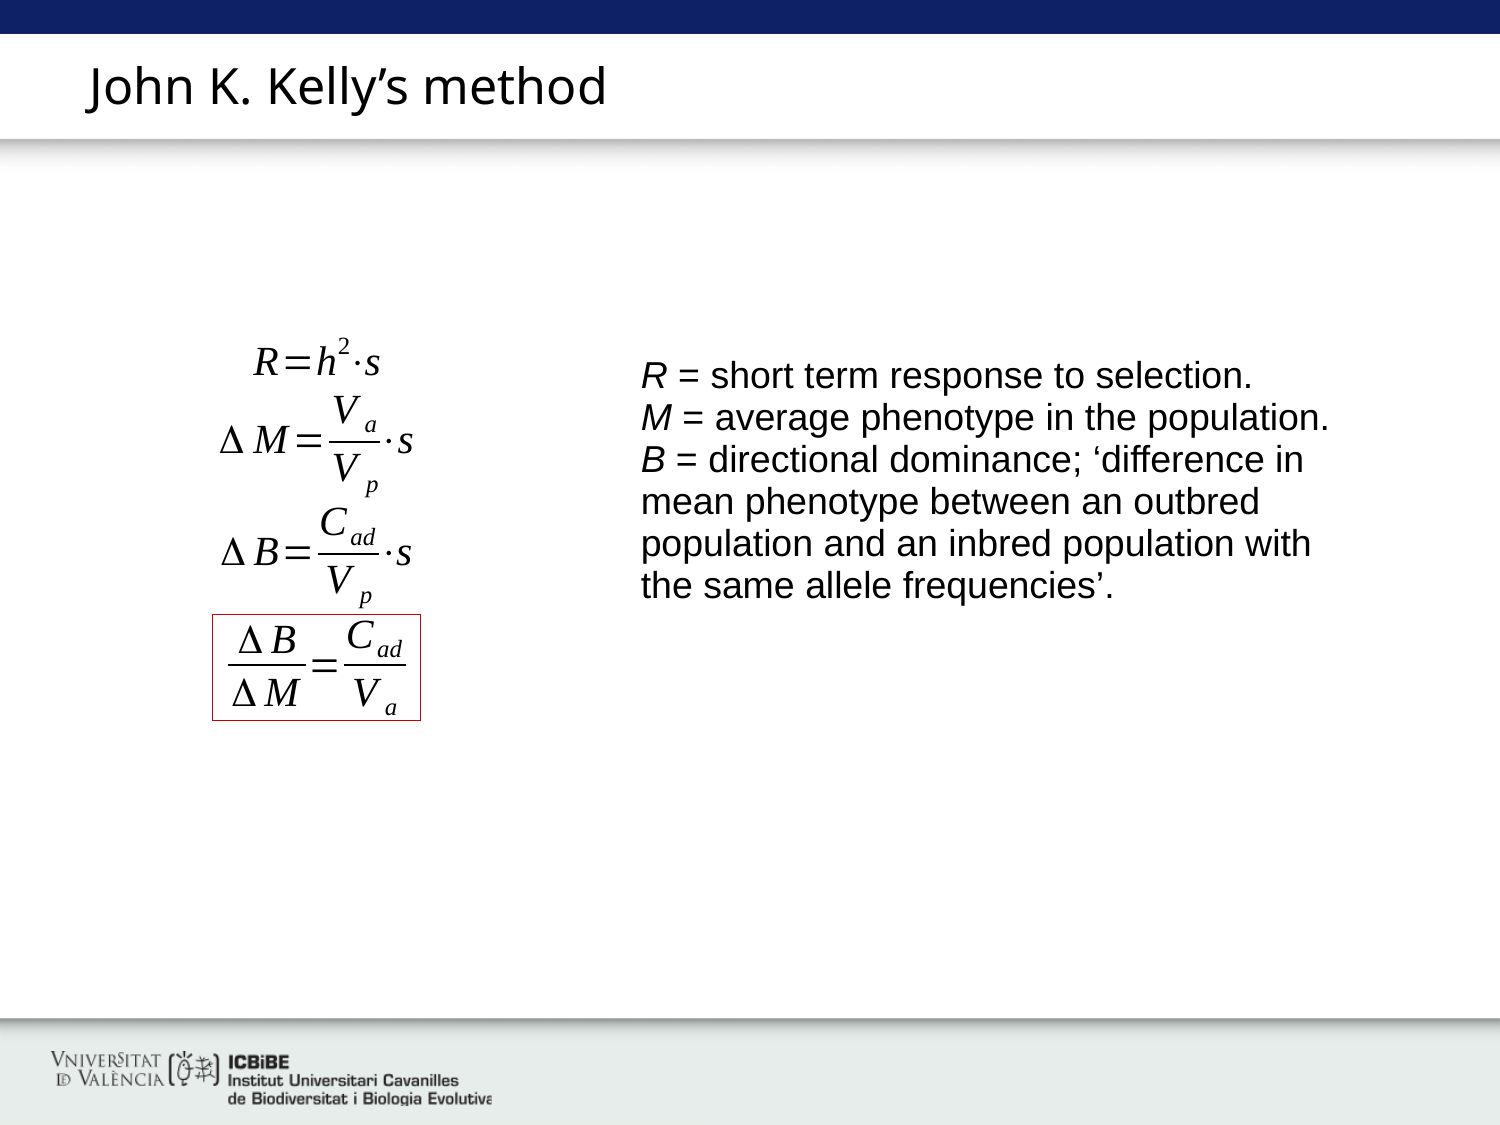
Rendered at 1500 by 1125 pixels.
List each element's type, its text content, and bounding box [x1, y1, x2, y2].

picture [0, 1018, 1500, 1125]
text_box R = short term response to selection. M = average phenotype in the population. B = directional dominance; ‘difference in mean phenotype between an outbred population and an inbred population with the same allele frequencies’. [625, 347, 1371, 615]
chart [212, 332, 422, 721]
picture [0, 0, 1500, 214]
list John K. Kelly’s method [75, 47, 922, 110]
chart [213, 615, 420, 720]
